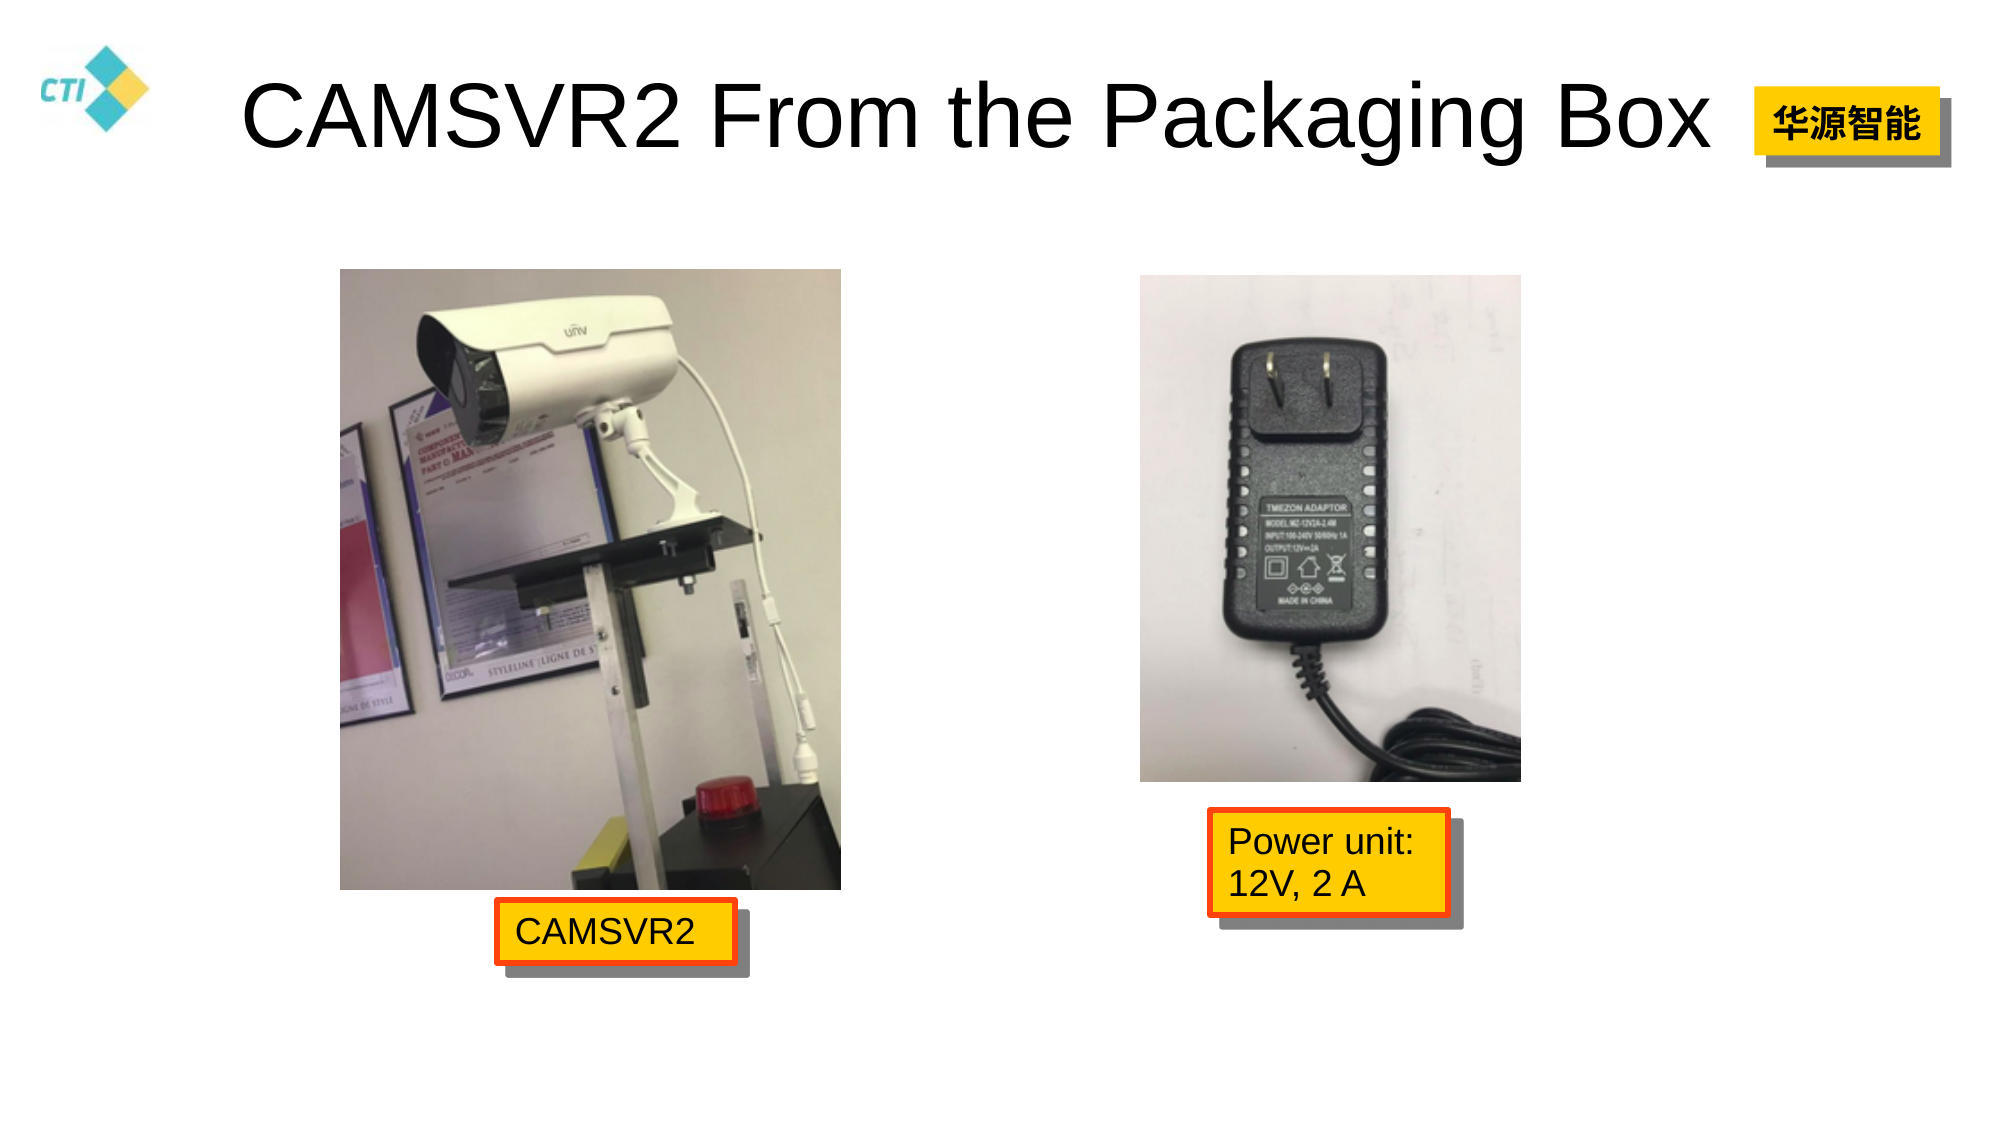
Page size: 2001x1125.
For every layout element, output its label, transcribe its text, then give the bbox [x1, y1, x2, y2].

text_box Power unit: 12V, 2 A [1210, 810, 1449, 915]
picture [1140, 275, 1521, 782]
text_box 华源智能 [1754, 86, 1940, 151]
picture [340, 269, 841, 890]
picture [41, 44, 151, 136]
text_box CAMSVR2 From the Packaging Box [89, 29, 1890, 218]
text_box CAMSVR2 [497, 900, 736, 964]
